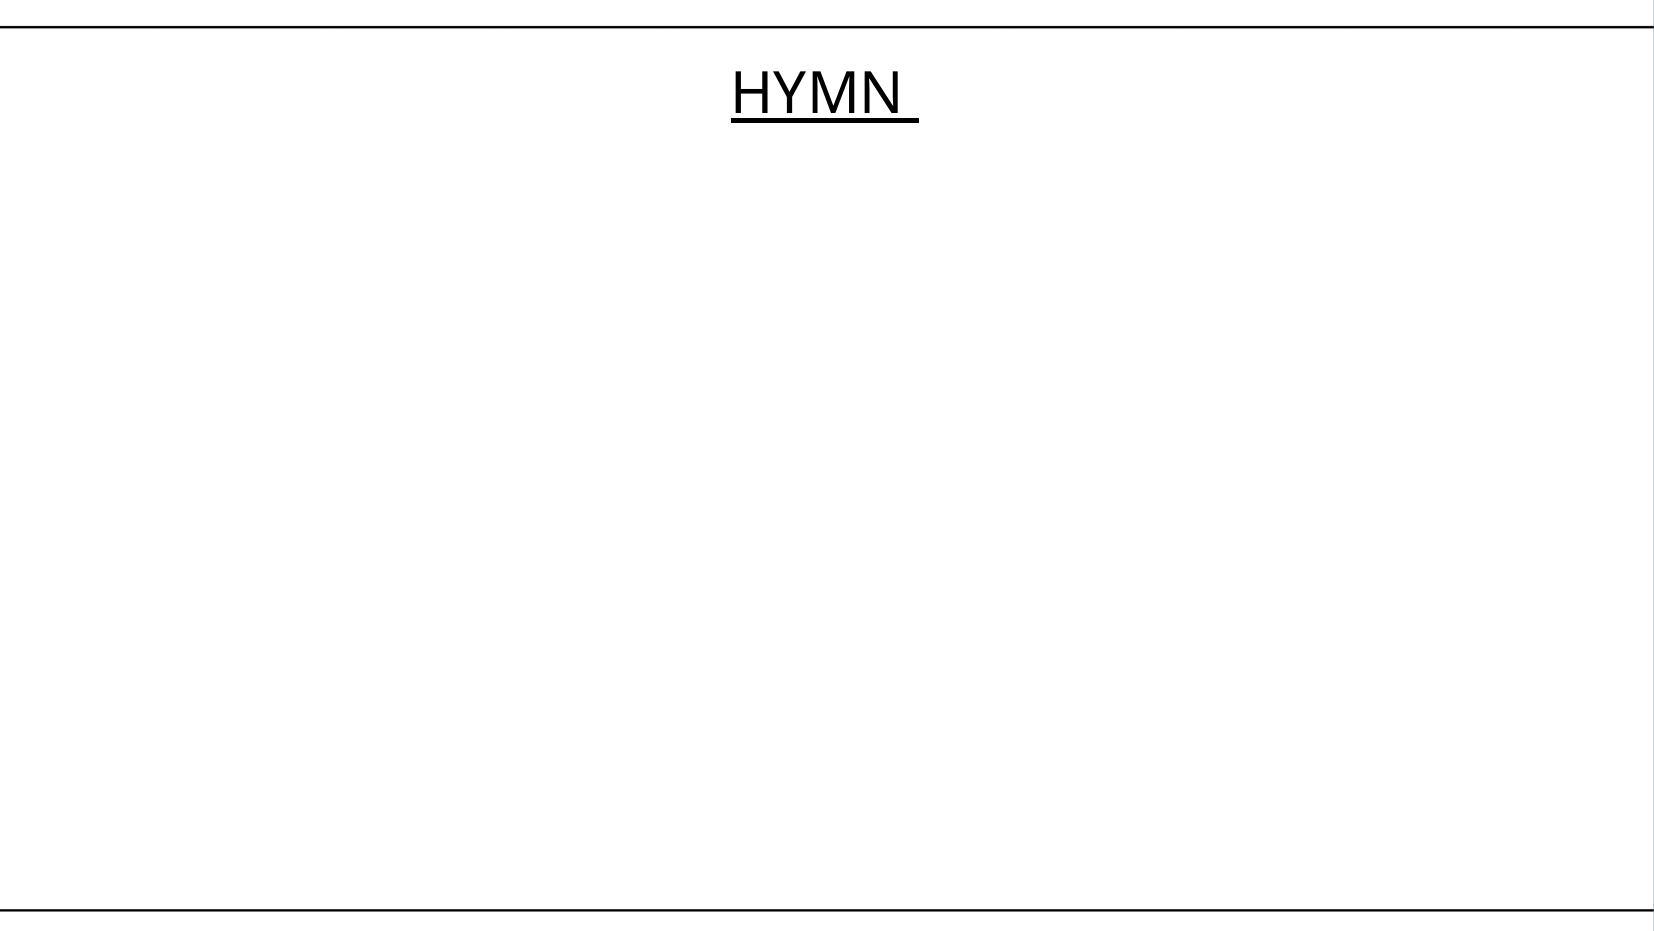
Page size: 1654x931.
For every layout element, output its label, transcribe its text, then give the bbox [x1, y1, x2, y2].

text_box HYMN [105, 44, 1546, 226]
picture [0, 0, 1654, 931]
